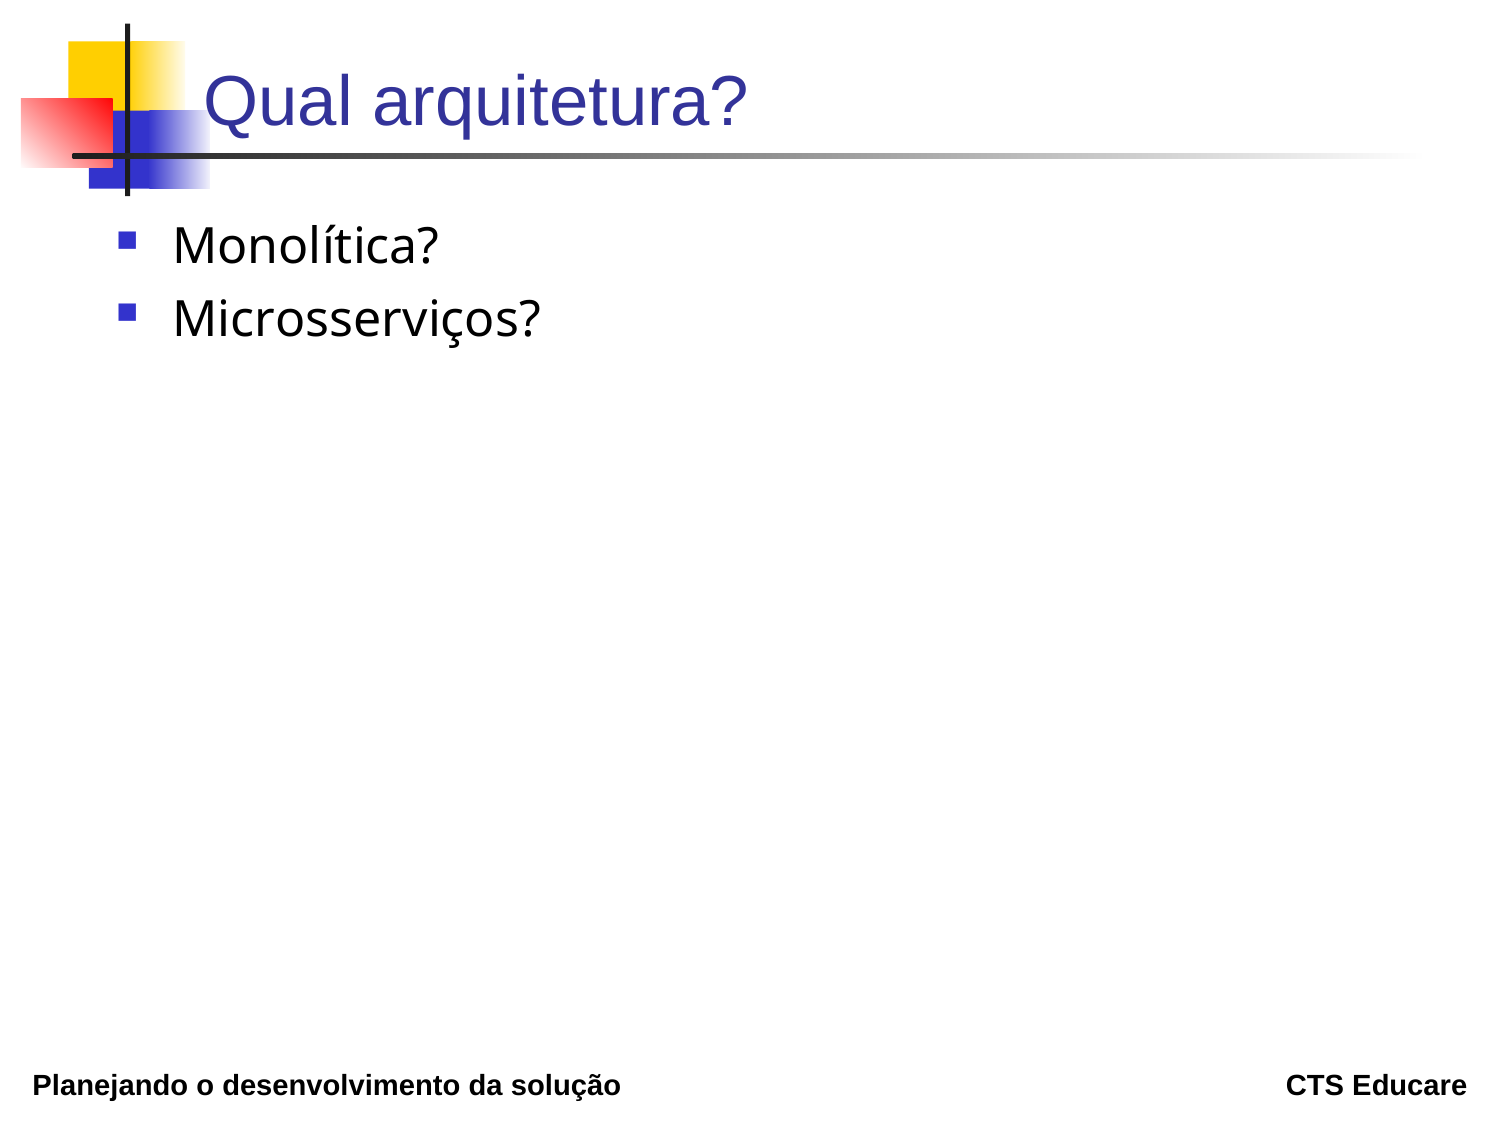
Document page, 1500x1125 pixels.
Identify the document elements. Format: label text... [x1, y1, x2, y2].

title Qual arquitetura? [188, 46, 1468, 149]
list Monolítica? Microsserviços? [100, 206, 1447, 1024]
